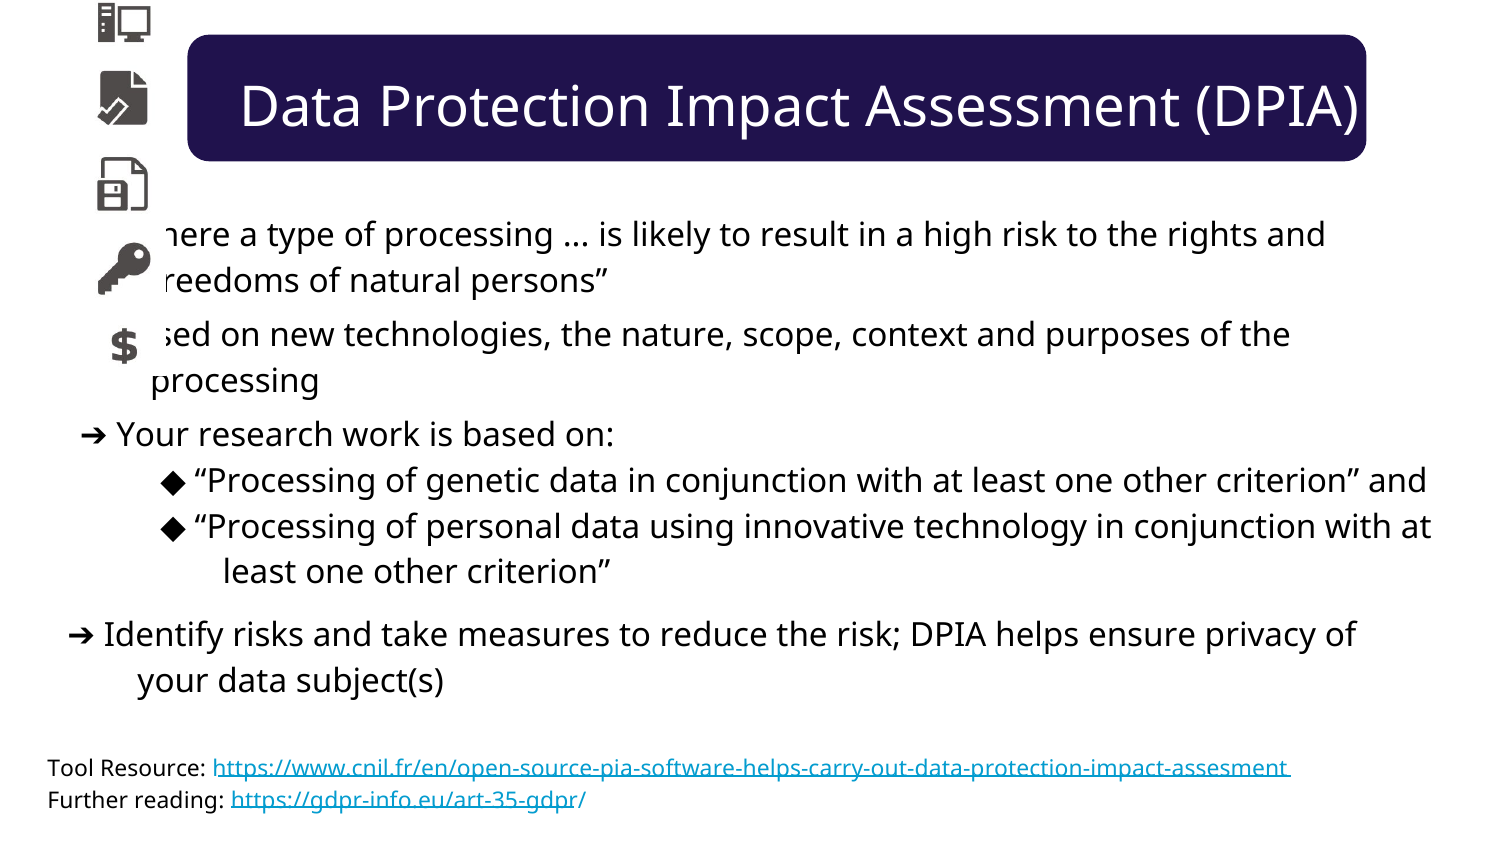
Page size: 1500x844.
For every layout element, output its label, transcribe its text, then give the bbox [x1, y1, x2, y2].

text_box Tool Resource: https://www.cnil.fr/en/open-source-pia-software-helps-carry-out-data-protection-impact-assesment [47, 752, 1364, 779]
text_box Data Protection Impact Assessment (DPIA) [239, 66, 1441, 132]
text_box [0, 0, 1500, 844]
text_box your data subject(s) [137, 656, 472, 696]
text_box Further reading: https://gdpr-info.eu/art-35-gdpr/ [47, 783, 612, 811]
text_box ➔ Based on new technologies, the nature, scope, context and purposes of the [166, 310, 1388, 350]
text_box ◆ “Processing of genetic data in conjunction with at least one other criterion” and [160, 456, 1500, 496]
text_box least one other criterion” [222, 548, 642, 588]
picture [71, 0, 166, 376]
text_box ➔ Identify risks and take measures to reduce the risk; DPIA helps ensure privacy of [67, 610, 1464, 650]
text_box ◆ “Processing of personal data using innovative technology in conjunction with at [160, 502, 1500, 542]
text_box ➔ “Where a type of processing ... is likely to result in a high risk to the rights and [166, 210, 1441, 250]
text_box freedoms of natural persons” [166, 256, 639, 296]
text_box ➔ Your research work is based on: [79, 410, 662, 450]
text_box processing [150, 356, 330, 395]
